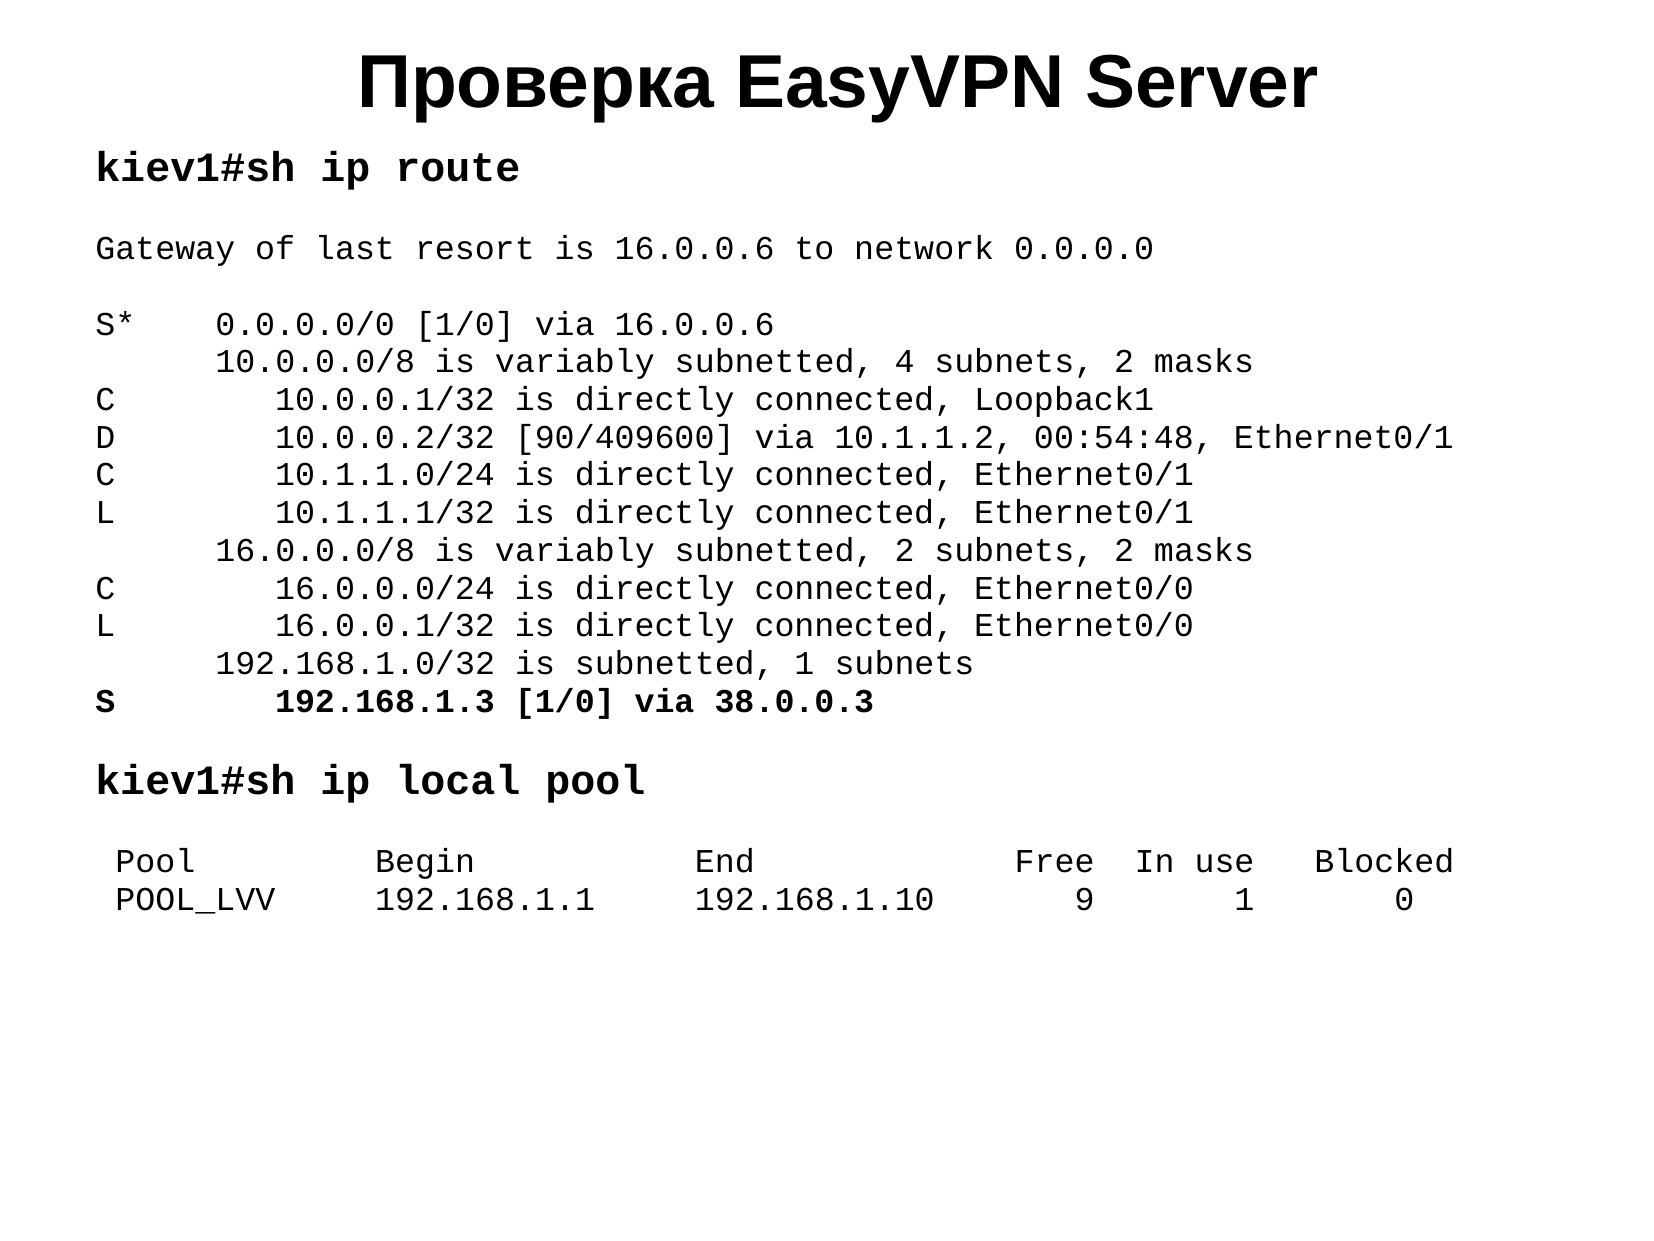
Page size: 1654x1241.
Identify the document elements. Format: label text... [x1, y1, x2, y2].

text_box Проверка EasyVPN Server [64, 37, 1613, 130]
list kiev1#sh ip route Gateway of last resort is 16.0.0.6 to network 0.0.0.0 S* 0.0.0.0/0 [1/0] via 16.0.0.6 10.0.0.0/8 is variably subnetted, 4 subnets, 2 masks C 10.0.0.1/32 is directly connected, Loopback1 D 10.0.0.2/32 [90/409600] via 10.1.1.2, 00:54:48, Ethernet0/1 C 10.1.1.0/24 is directly connected, Ethernet0/1 L 10.1.1.1/32 is directly connected, Ethernet0/1 16.0.0.0/8 is variably subnetted, 2 subnets, 2 masks C 16.0.0.0/24 is directly connected, Ethernet0/0 L 16.0.0.1/32 is directly connected, Ethernet0/0 192.168.1.0/32 is subnetted, 1 subnets S 192.168.1.3 [1/0] via 38.0.0.3 kiev1#sh ip local pool Pool Begin End Free In use Blocked POOL_LVV 192.168.1.1 192.168.1.10 9 1 0 [95, 146, 1538, 1213]
